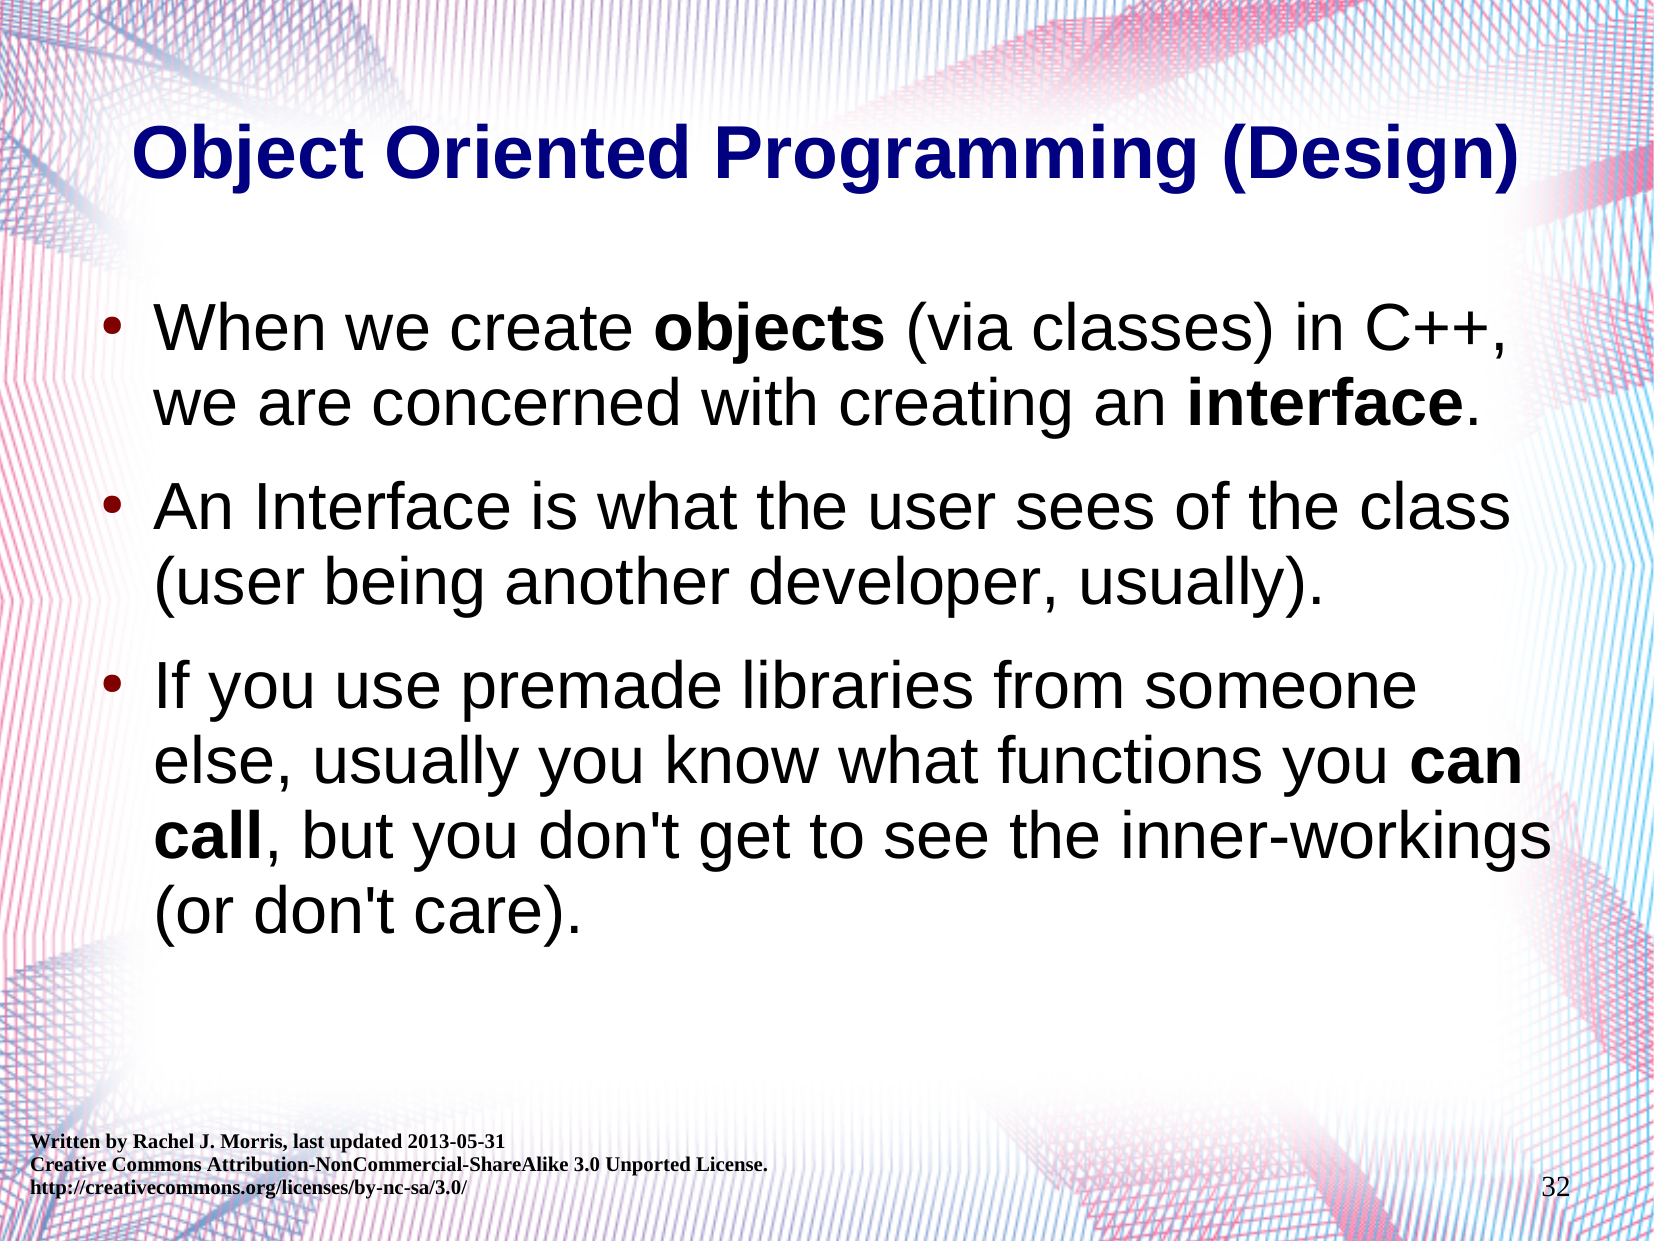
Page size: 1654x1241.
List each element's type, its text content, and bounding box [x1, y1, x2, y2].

picture [0, 0, 1654, 1241]
list When we create objects (via classes) in C++, we are concerned with creating an interface. An Interface is what the user sees of the class (user being another developer, usually). If you use premade libraries from someone else, usually you know what functions you can call, but you don't get to see the inner-workings (or don't care). [82, 290, 1571, 1010]
title Object Oriented Programming (Design) [82, 49, 1571, 257]
